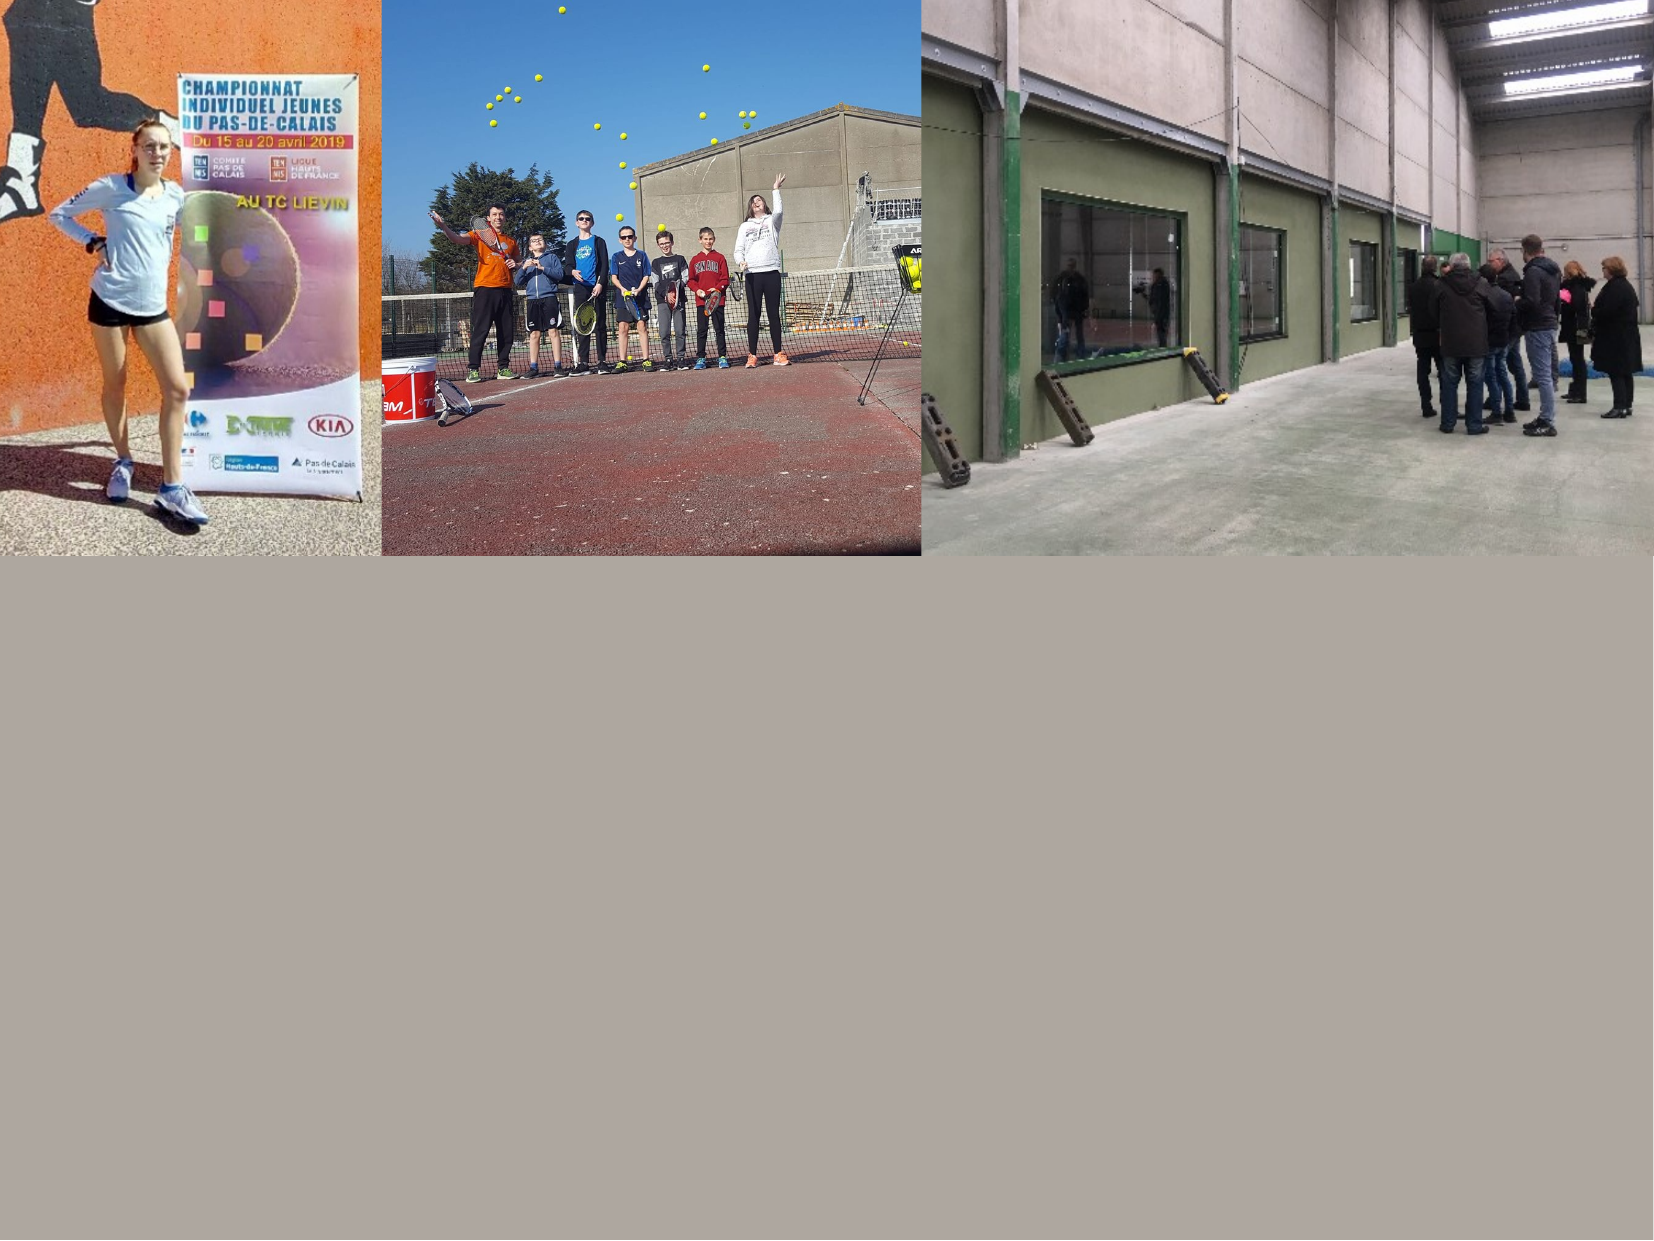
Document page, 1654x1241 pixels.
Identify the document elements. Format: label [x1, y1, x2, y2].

picture [0, 0, 1654, 556]
